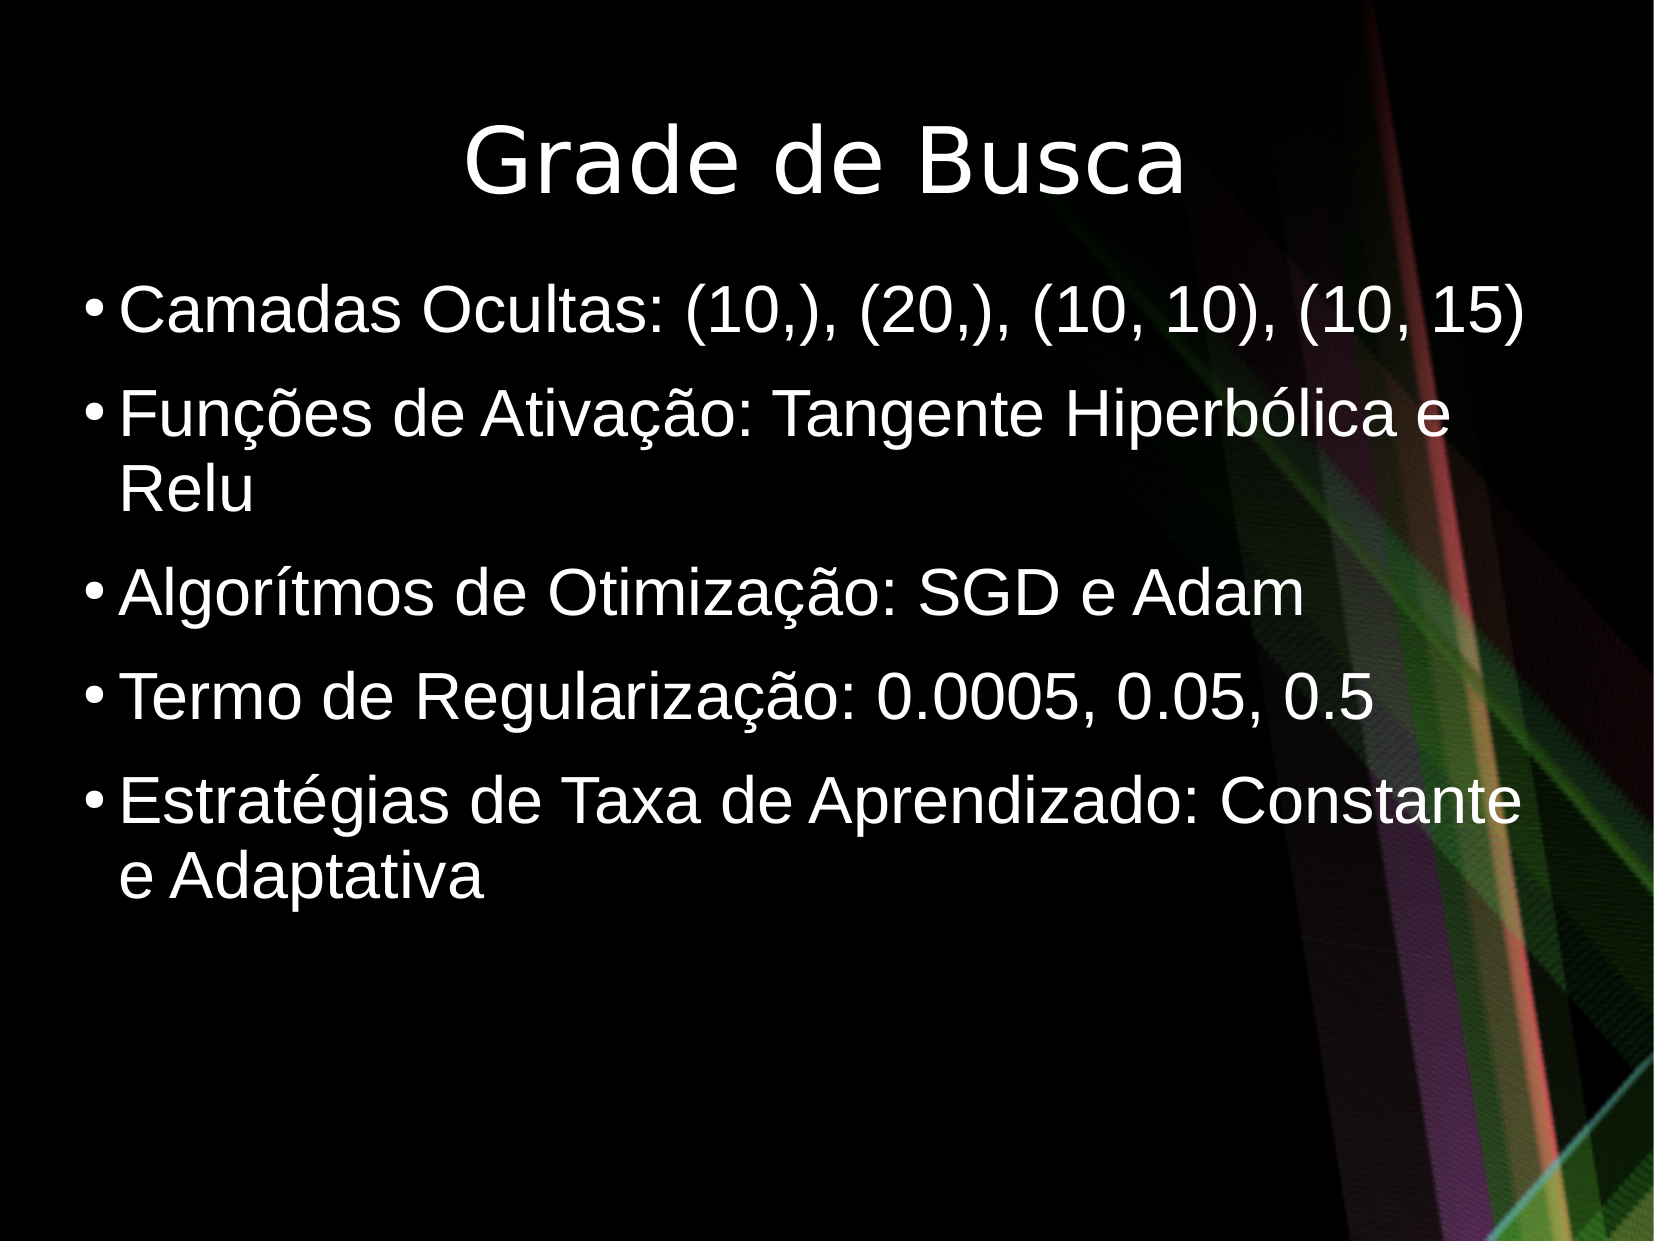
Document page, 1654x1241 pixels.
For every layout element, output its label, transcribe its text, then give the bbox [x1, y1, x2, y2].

list Camadas Ocultas: (10,), (20,), (10, 10), (10, 15) Funções de Ativação: Tangente Hiperbólica e Relu Algorítmos de Otimização: SGD e Adam Termo de Regularização: 0.0005, 0.05, 0.5 Estratégias de Taxa de Aprendizado: Constante e Adaptativa [82, 271, 1571, 1146]
title Grade de Busca [82, 0, 1571, 271]
picture [0, 0, 1654, 1241]
